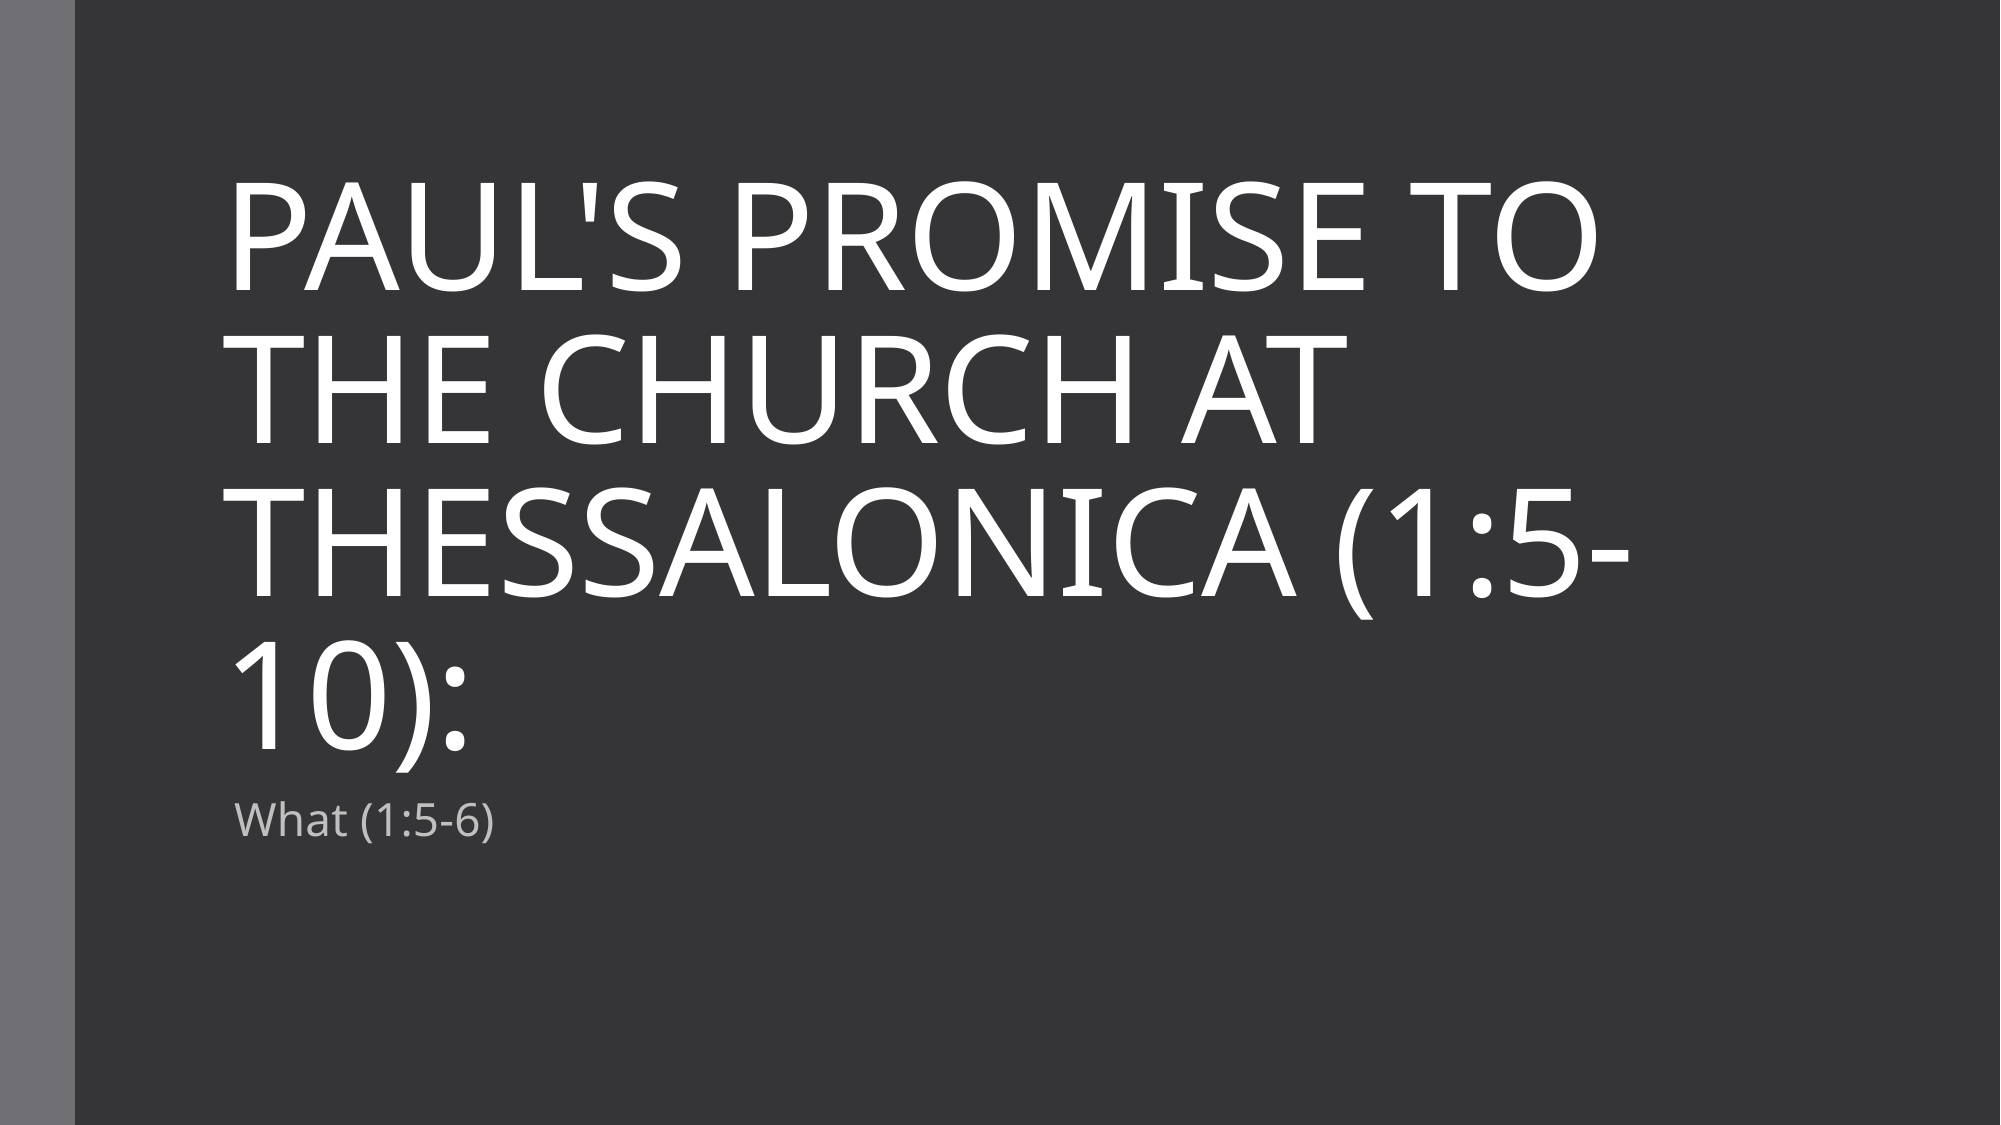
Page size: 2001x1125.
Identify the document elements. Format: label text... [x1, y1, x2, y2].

subtitle What (1:5-6) [206, 787, 1752, 1066]
title PAUL'S PROMISE TO THE CHURCH AT THESSALONICA (1:5-10): [206, 124, 1752, 787]
